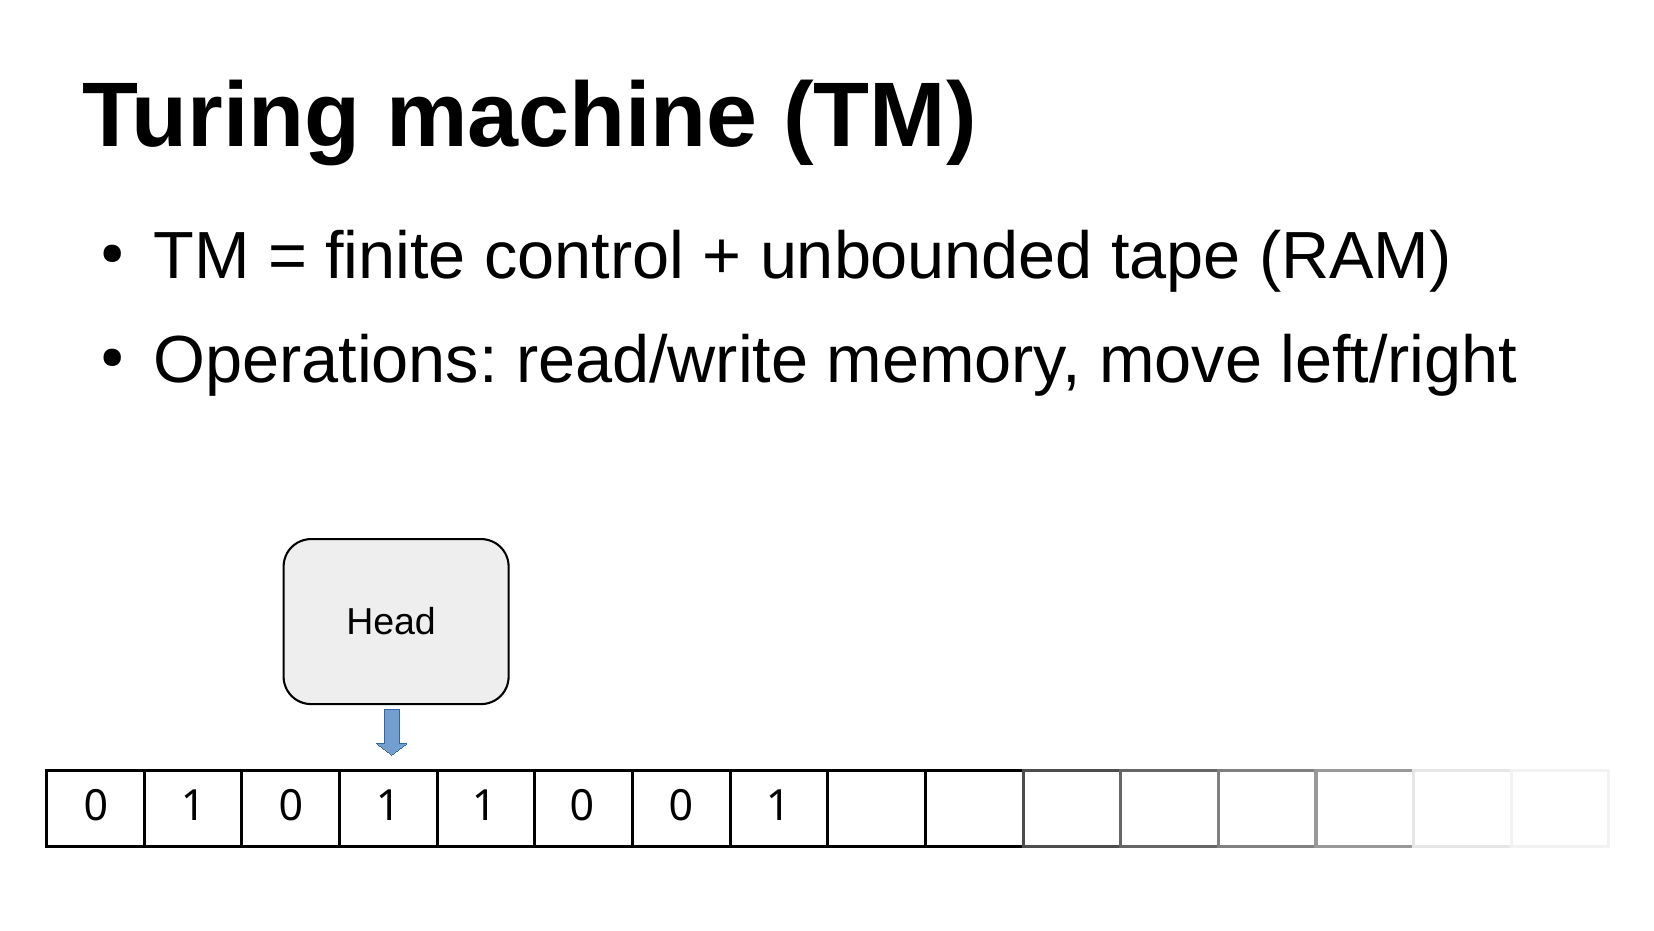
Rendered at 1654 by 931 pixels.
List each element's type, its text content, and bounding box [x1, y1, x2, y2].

title Turing machine (TM) [82, 37, 1571, 193]
text_box [376, 709, 407, 756]
list TM = finite control + unbounded tape (RAM) Operations: read/write memory, move left/right [82, 217, 1571, 421]
picture [45, 768, 1611, 849]
text_box [283, 539, 509, 705]
text_box Head [331, 593, 451, 650]
